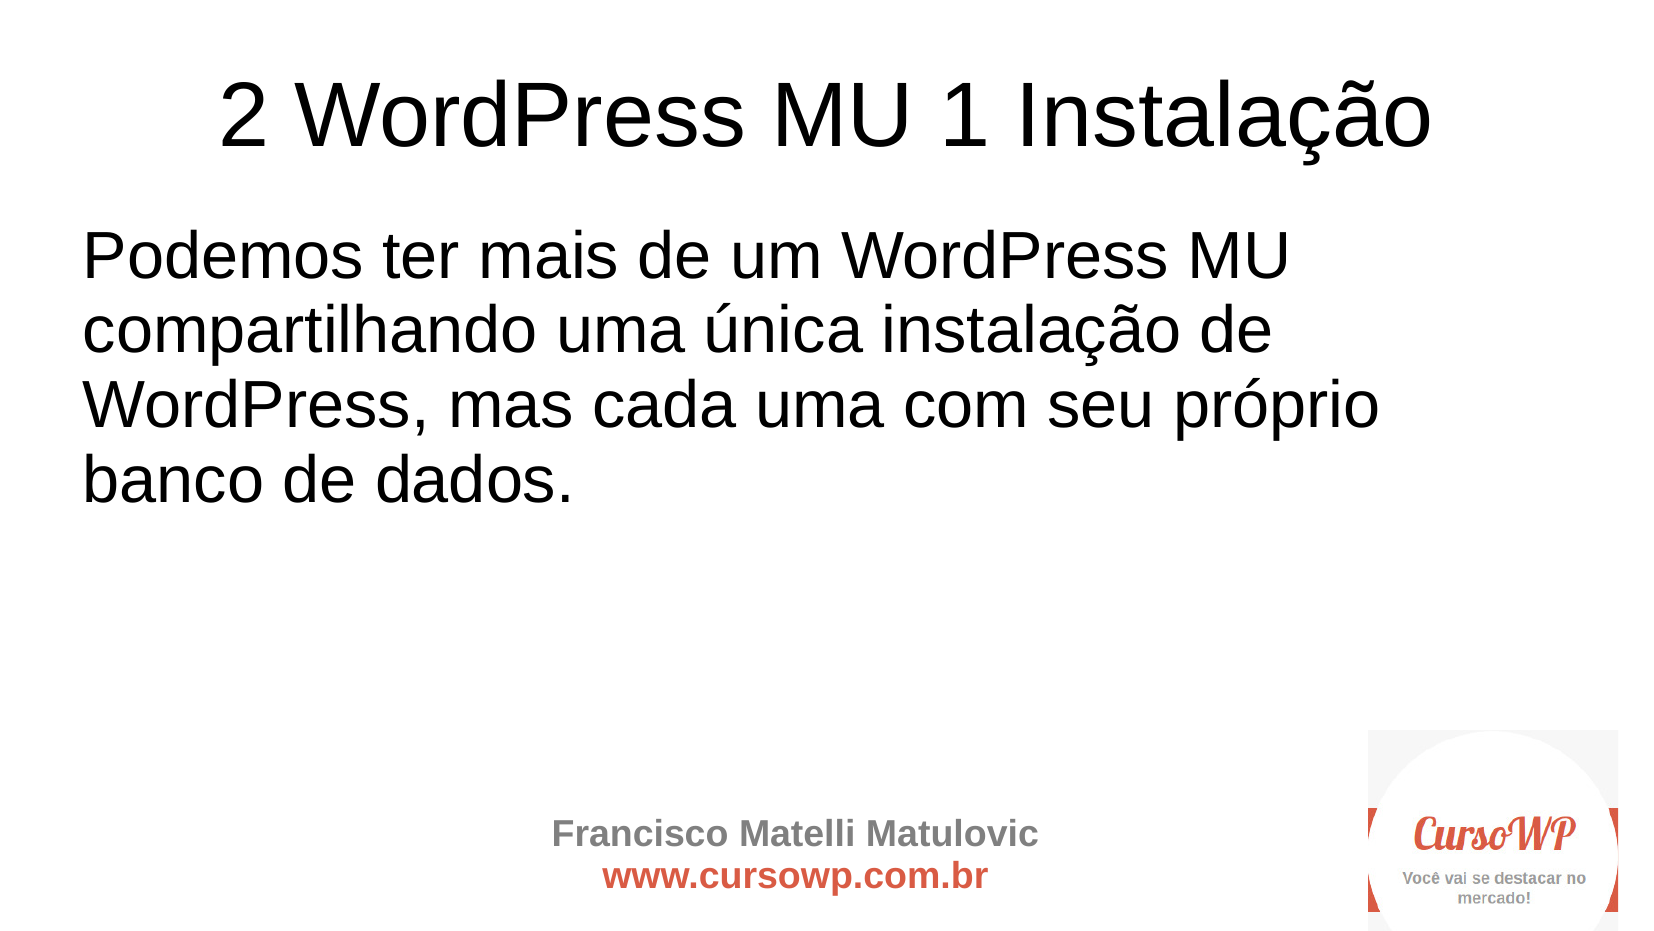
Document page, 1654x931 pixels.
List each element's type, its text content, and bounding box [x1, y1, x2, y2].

list Podemos ter mais de um WordPress MU compartilhando uma única instalação de WordPress, mas cada uma com seu próprio banco de dados. [82, 217, 1571, 758]
title 2 WordPress MU 1 Instalação [82, 37, 1571, 193]
picture [1368, 730, 1619, 931]
